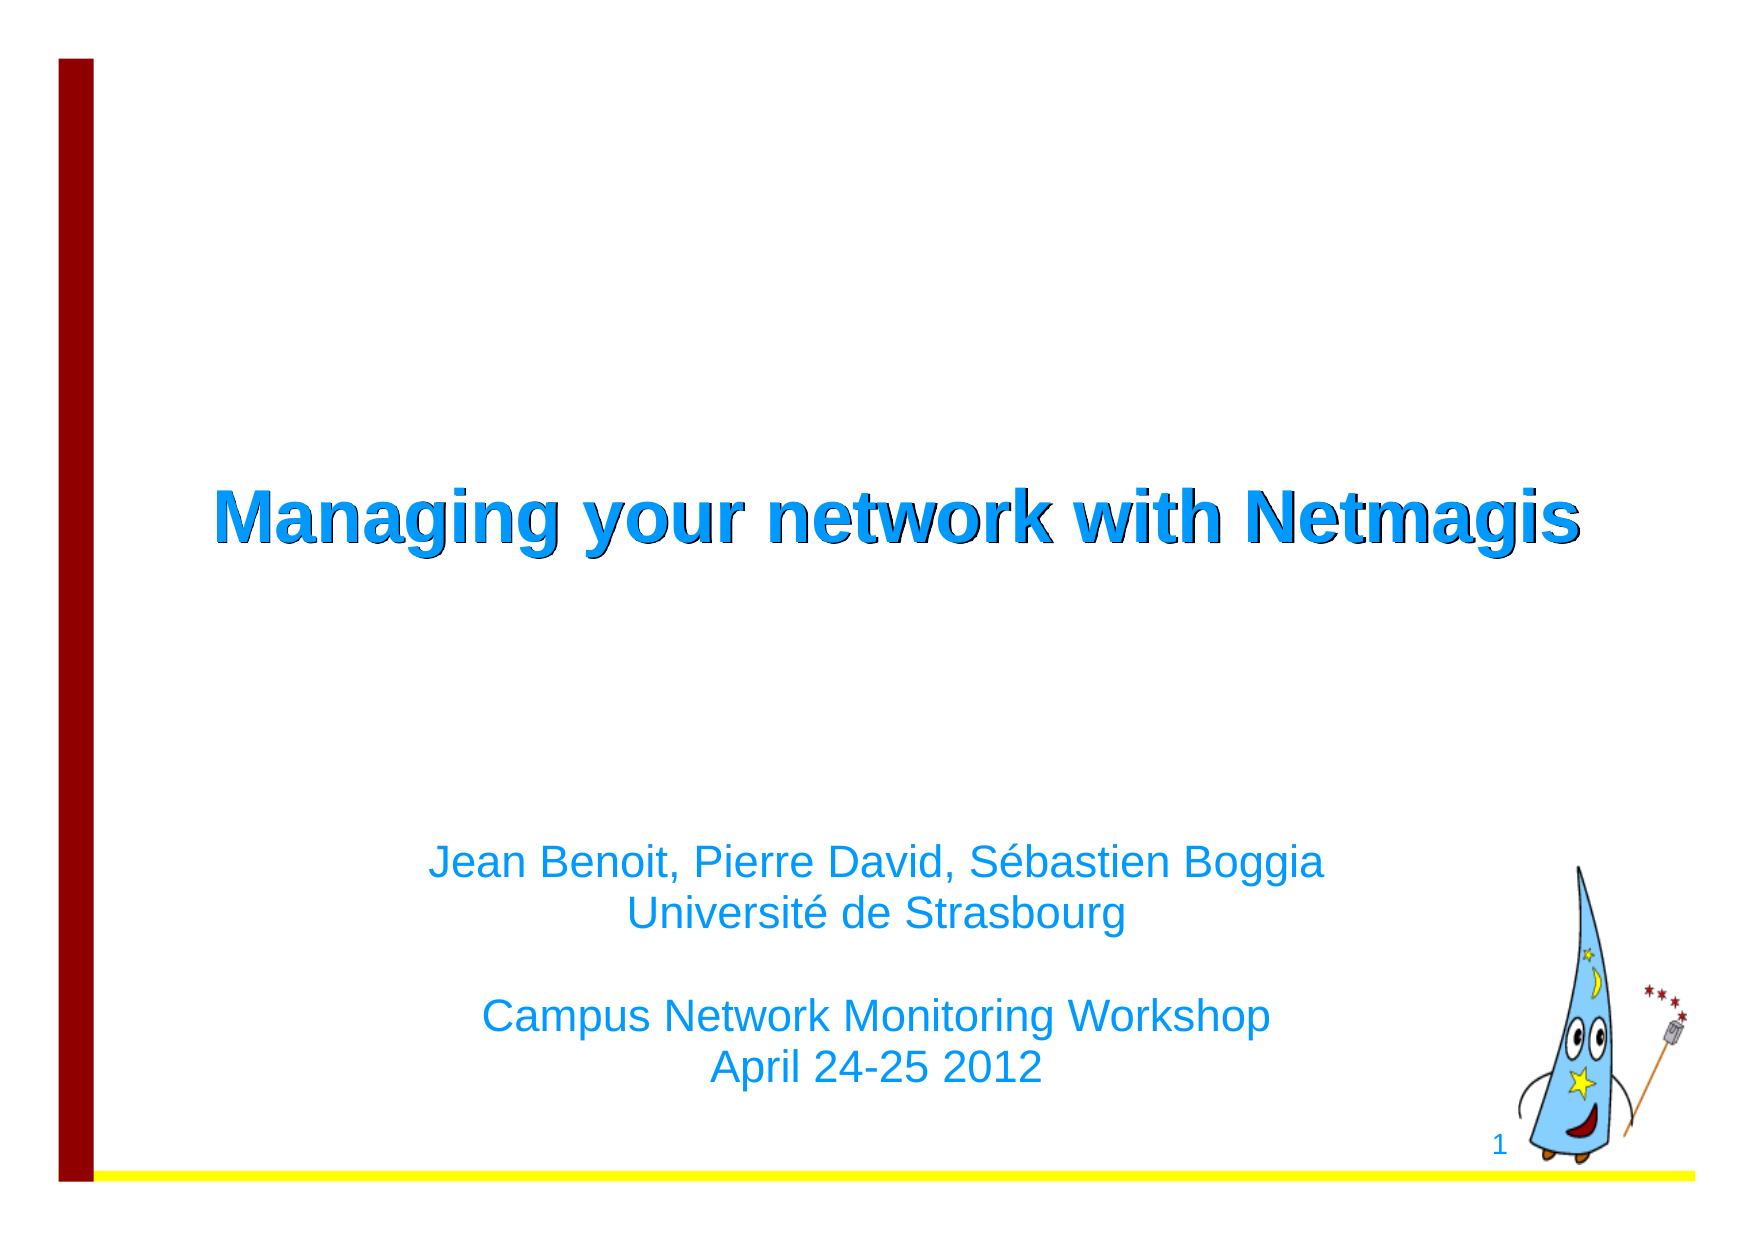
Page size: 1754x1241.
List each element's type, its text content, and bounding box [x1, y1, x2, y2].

subtitle Jean Benoit, Pierre David, Sébastien Boggia Université de Strasbourg Campus Network Monitoring Workshop April 24-25 2012 [140, 765, 1614, 1112]
picture [1518, 865, 1687, 1165]
title Managing your network with Netmagis [152, 404, 1643, 629]
